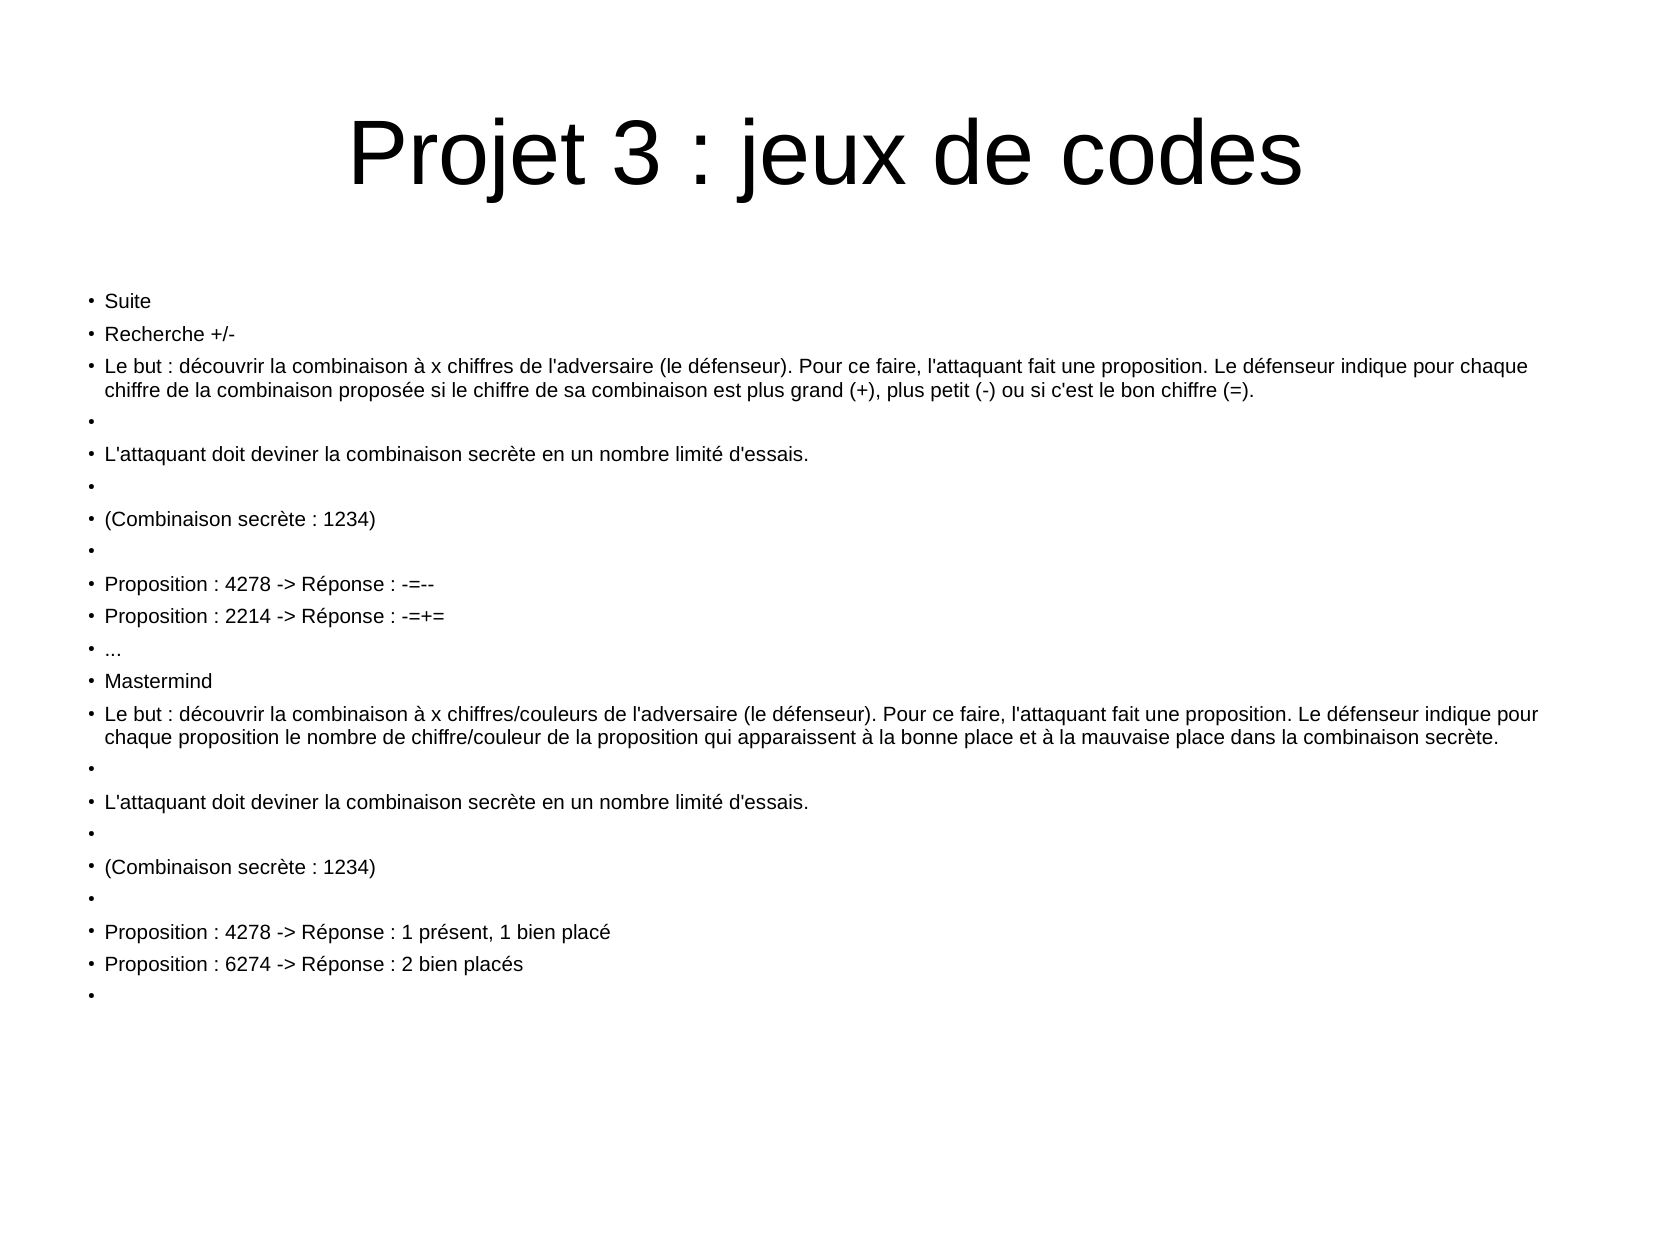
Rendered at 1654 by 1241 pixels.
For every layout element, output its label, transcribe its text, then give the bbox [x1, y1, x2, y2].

list Suite Recherche +/- Le but : découvrir la combinaison à x chiffres de l'adversaire (le défenseur). Pour ce faire, l'attaquant fait une proposition. Le défenseur indique pour chaque chiffre de la combinaison proposée si le chiffre de sa combinaison est plus grand (+), plus petit (-) ou si c'est le bon chiffre (=). L'attaquant doit deviner la combinaison secrète en un nombre limité d'essais. (Combinaison secrète : 1234) Proposition : 4278 -> Réponse : -=-- Proposition : 2214 -> Réponse : -=+= ... Mastermind Le but : découvrir la combinaison à x chiffres/couleurs de l'adversaire (le défenseur). Pour ce faire, l'attaquant fait une proposition. Le défenseur indique pour chaque proposition le nombre de chiffre/couleur de la proposition qui apparaissent à la bonne place et à la mauvaise place dans la combinaison secrète. L'attaquant doit deviner la combinaison secrète en un nombre limité d'essais. (Combinaison secrète : 1234) Proposition : 4278 -> Réponse : 1 présent, 1 bien placé Proposition : 6274 -> Réponse : 2 bien placés [82, 290, 1571, 1010]
title Projet 3 : jeux de codes [82, 49, 1571, 257]
